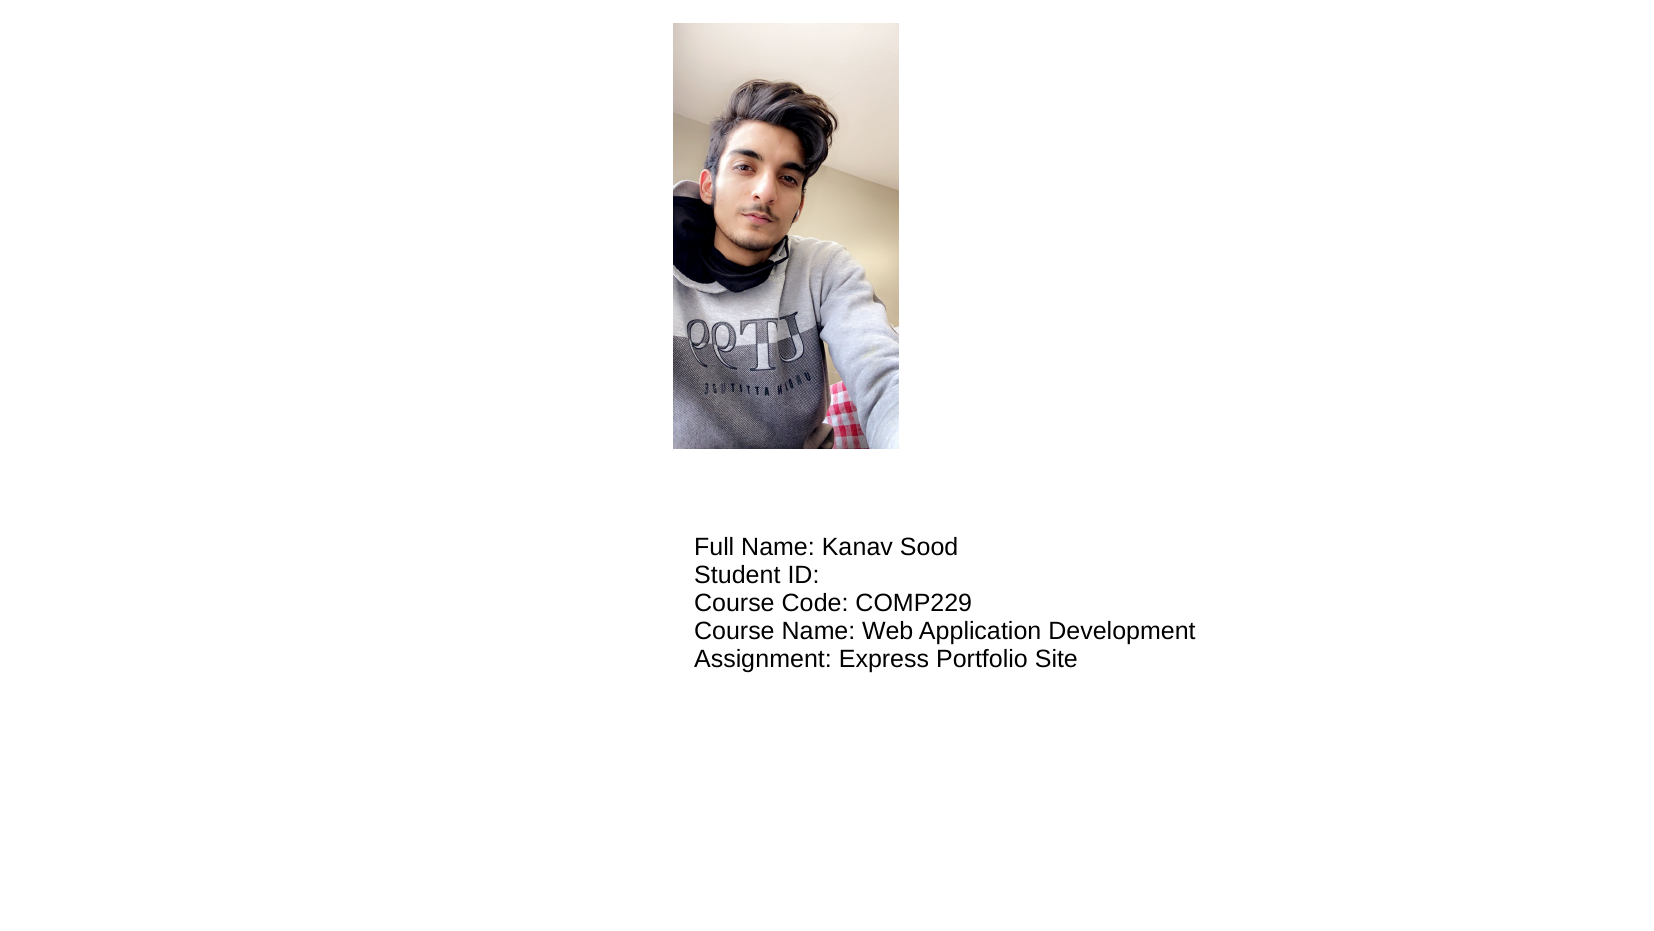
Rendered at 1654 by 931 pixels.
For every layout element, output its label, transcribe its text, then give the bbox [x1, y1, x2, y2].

picture [673, 23, 899, 449]
subtitle Full Name: Kanav Sood Student ID: Course Code: COMP229 Course Name: Web Application Development Assignment: Express Portfolio Site [82, 448, 1571, 758]
